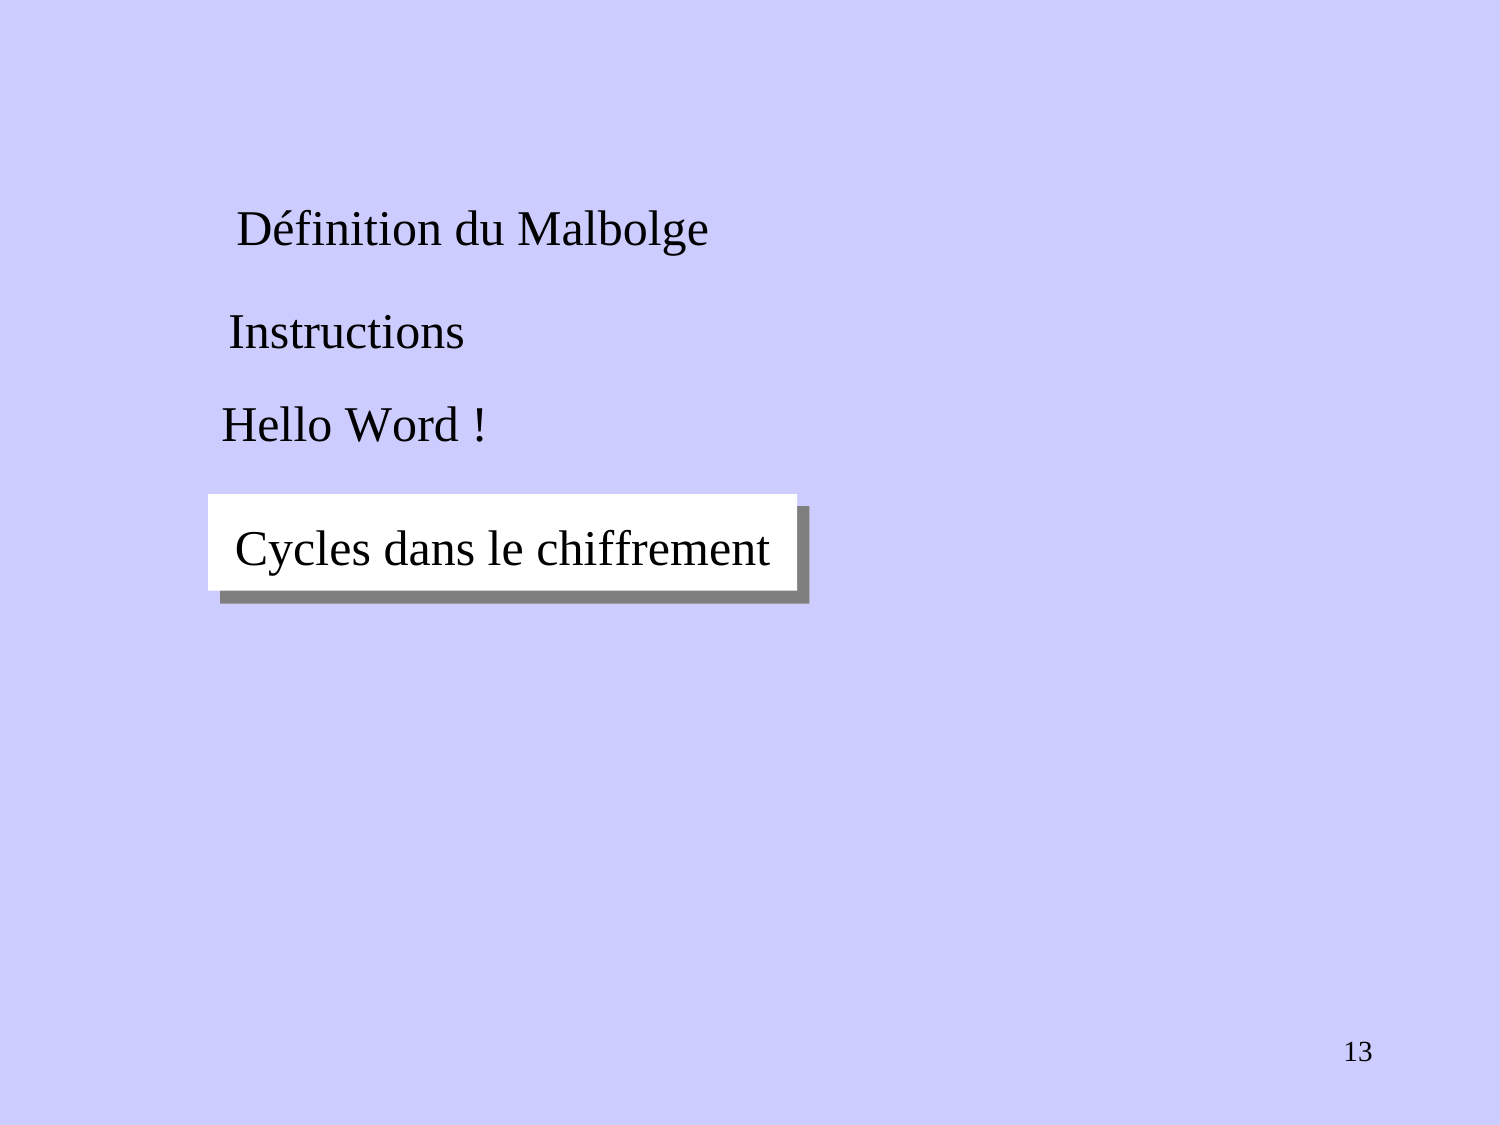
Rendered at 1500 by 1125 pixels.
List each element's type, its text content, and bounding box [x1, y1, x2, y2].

text_box <numéro> [1074, 1025, 1388, 1101]
text_box [208, 494, 798, 591]
text_box Cycles dans le chiffrement [220, 508, 786, 584]
text_box Instructions [213, 291, 480, 367]
text_box Hello Word ! [206, 383, 504, 460]
text_box Définition du Malbolge [221, 187, 725, 263]
